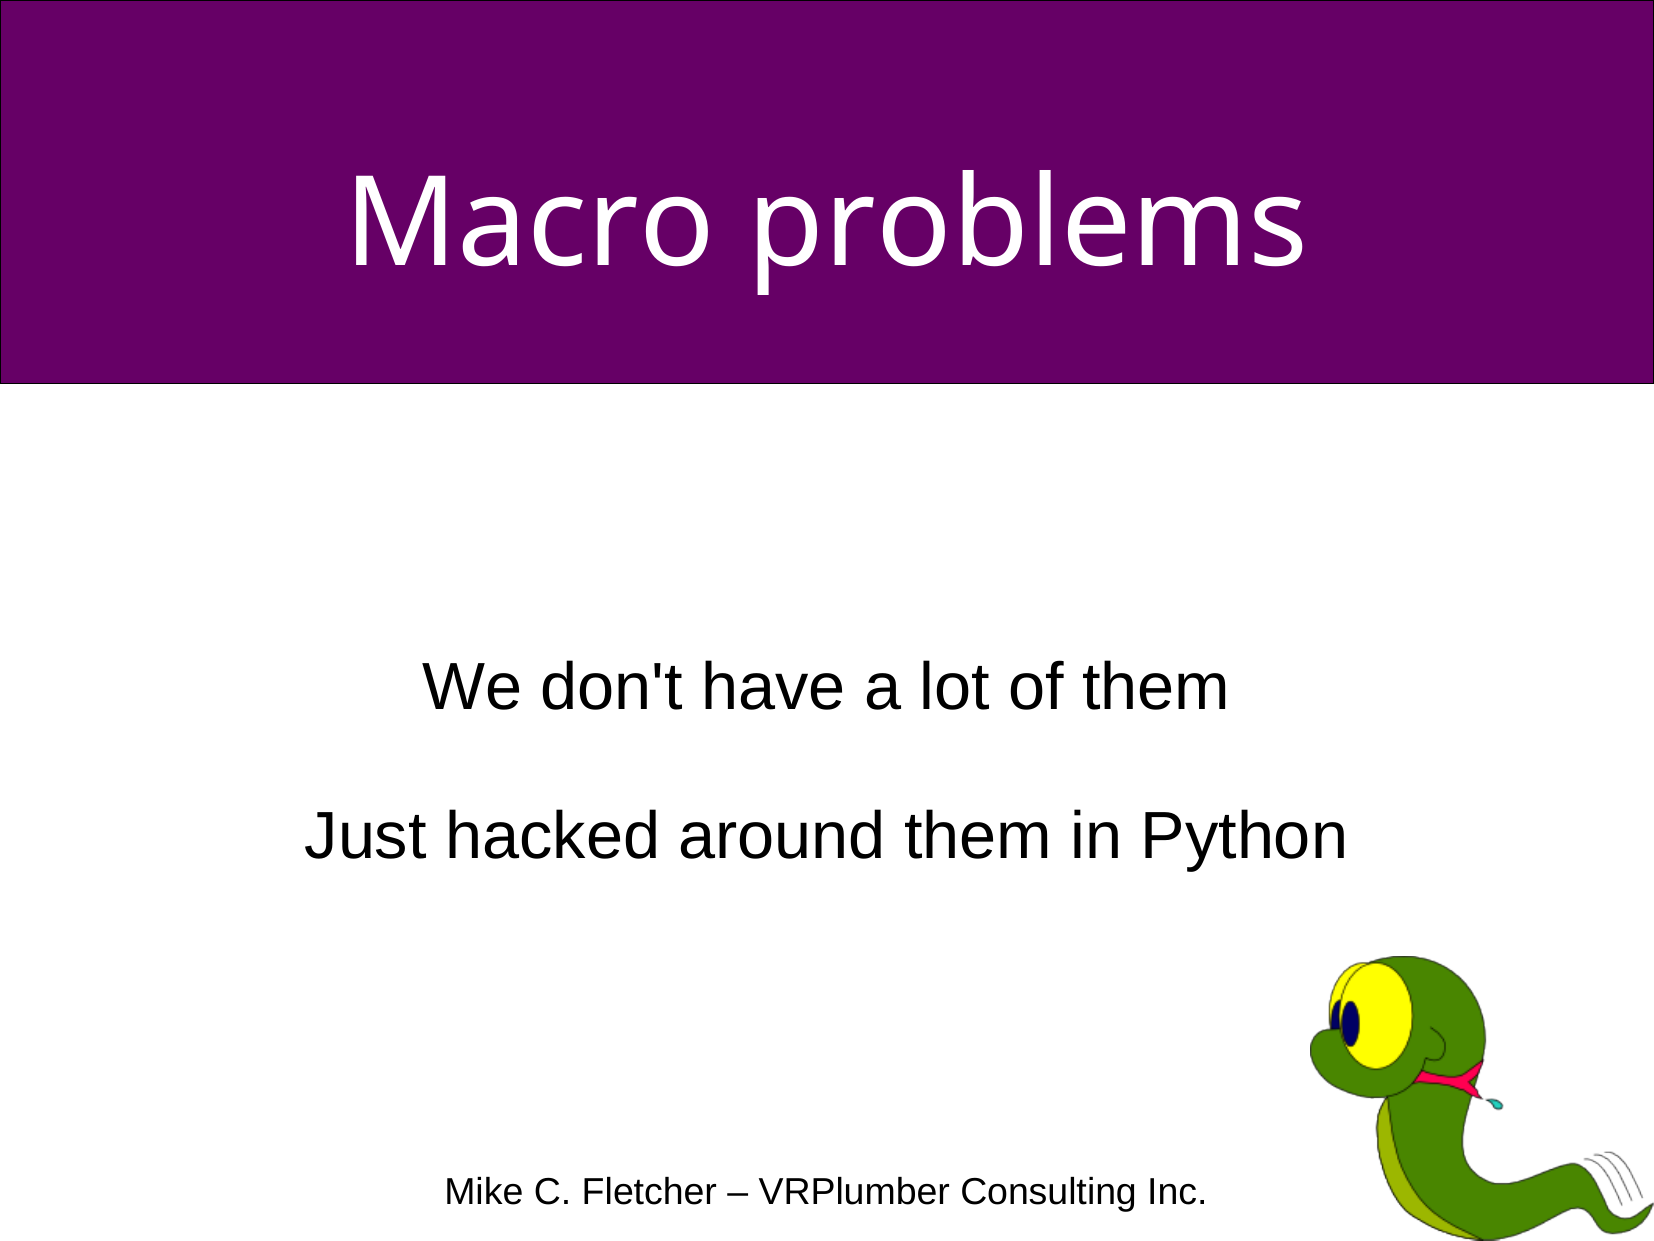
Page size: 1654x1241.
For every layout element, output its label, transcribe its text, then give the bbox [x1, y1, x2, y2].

title Macro problems [82, 56, 1571, 377]
picture [1310, 956, 1654, 1241]
subtitle We don't have a lot of them Just hacked around them in Python [82, 420, 1571, 1102]
